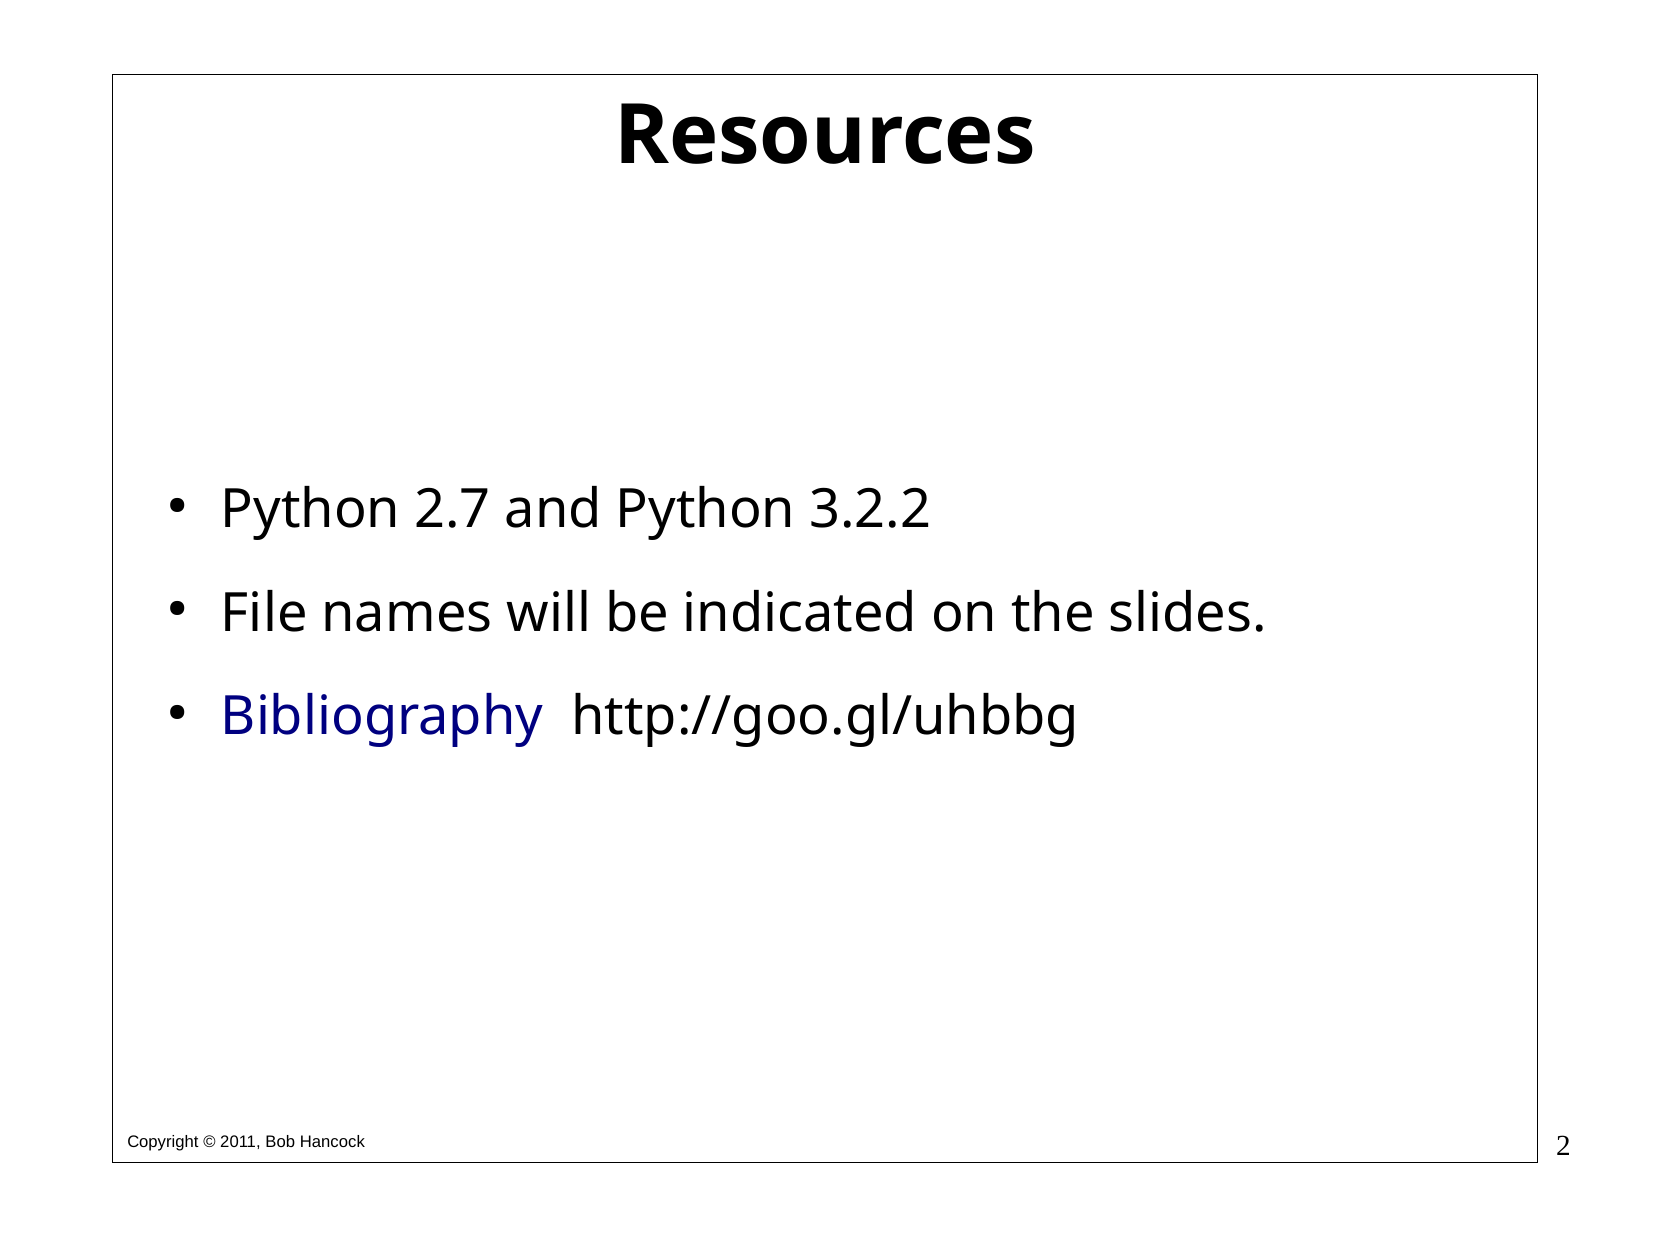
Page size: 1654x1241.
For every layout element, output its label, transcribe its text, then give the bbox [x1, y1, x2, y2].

list Python 2.7 and Python 3.2.2 File names will be indicated on the slides. Bibliography http://goo.gl/uhbbg [150, 262, 1501, 1126]
text_box Copyright © 2011, Bob Hancock [112, 1125, 381, 1159]
title Resources [112, 75, 1538, 188]
